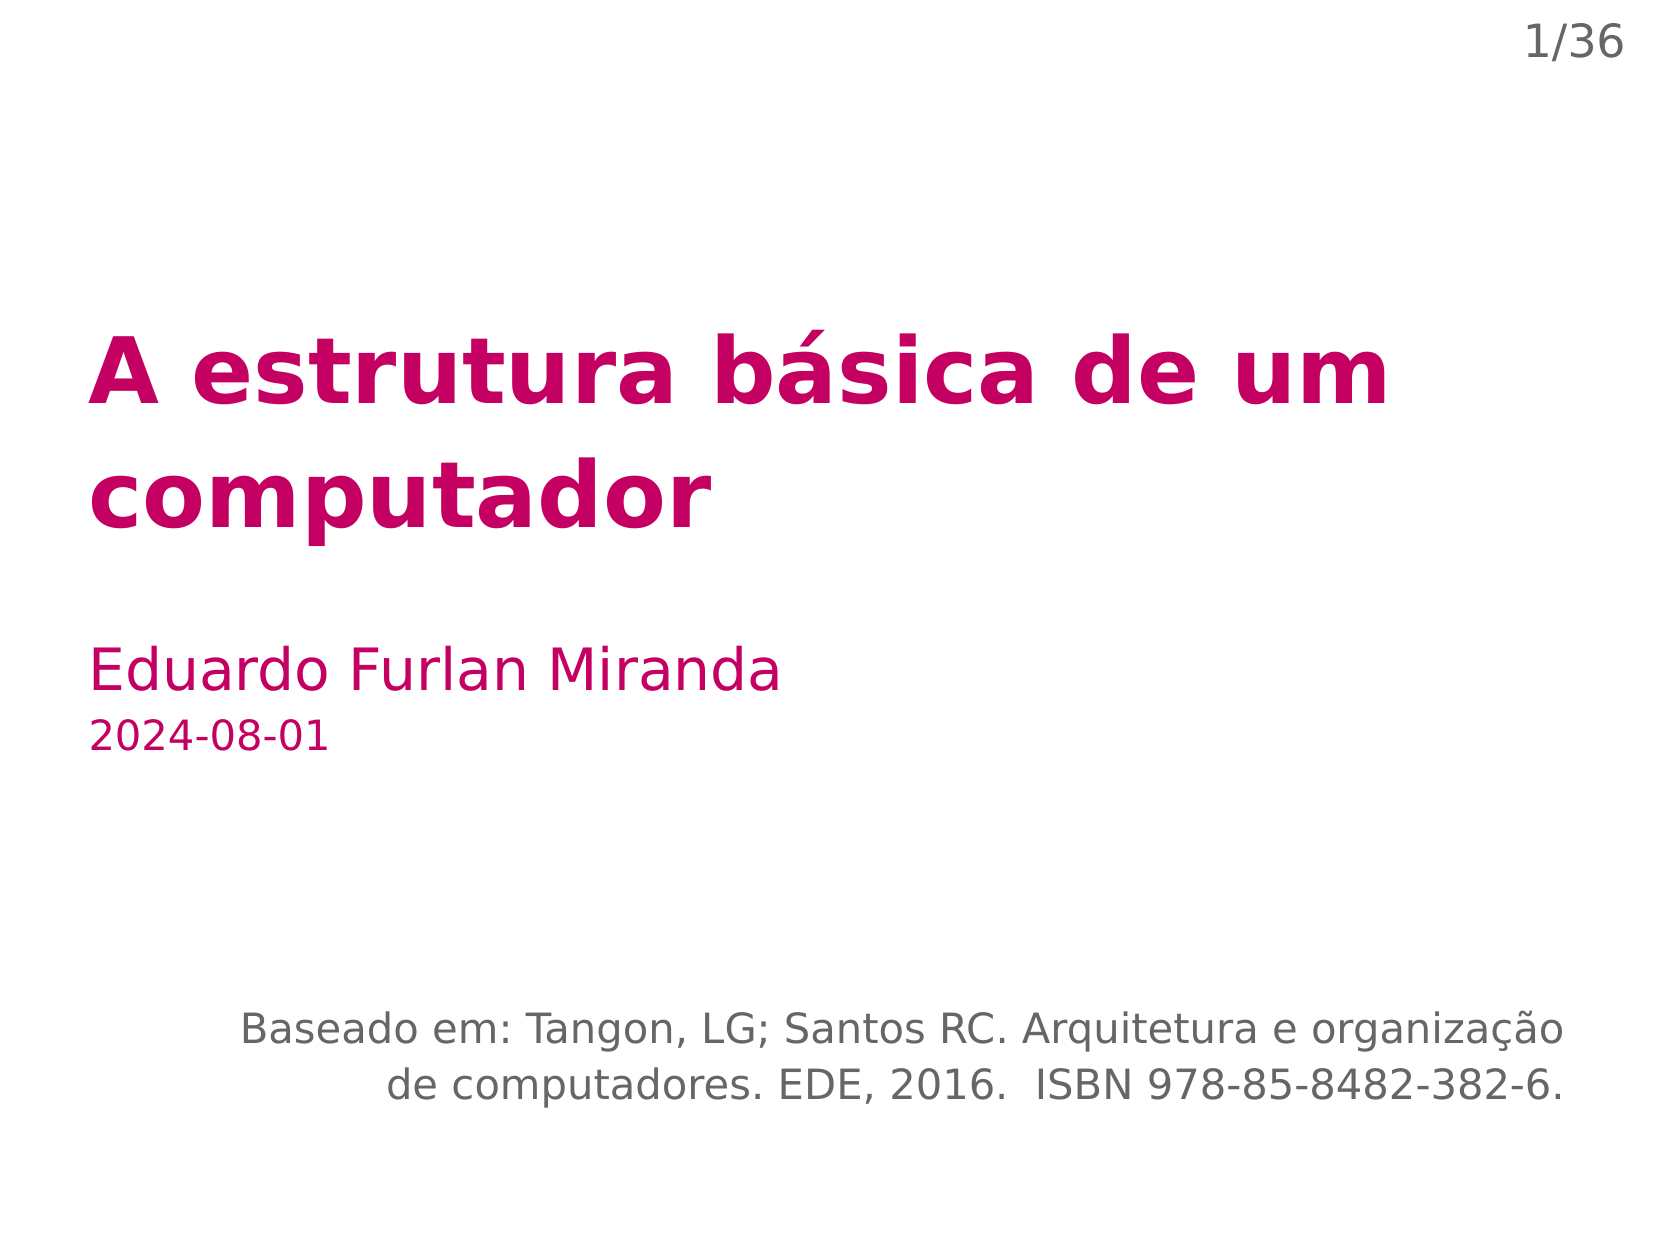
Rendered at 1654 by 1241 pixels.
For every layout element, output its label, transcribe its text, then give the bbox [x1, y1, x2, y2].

list Baseado em: Tangon, LG; Santos RC. Arquitetura e organização de computadores. EDE, 2016. ISBN 978-85-8482-382-6. [206, 998, 1565, 1211]
title A estrutura básica de um computador Eduardo Furlan Miranda 2024-08-01 [88, 29, 1565, 1034]
